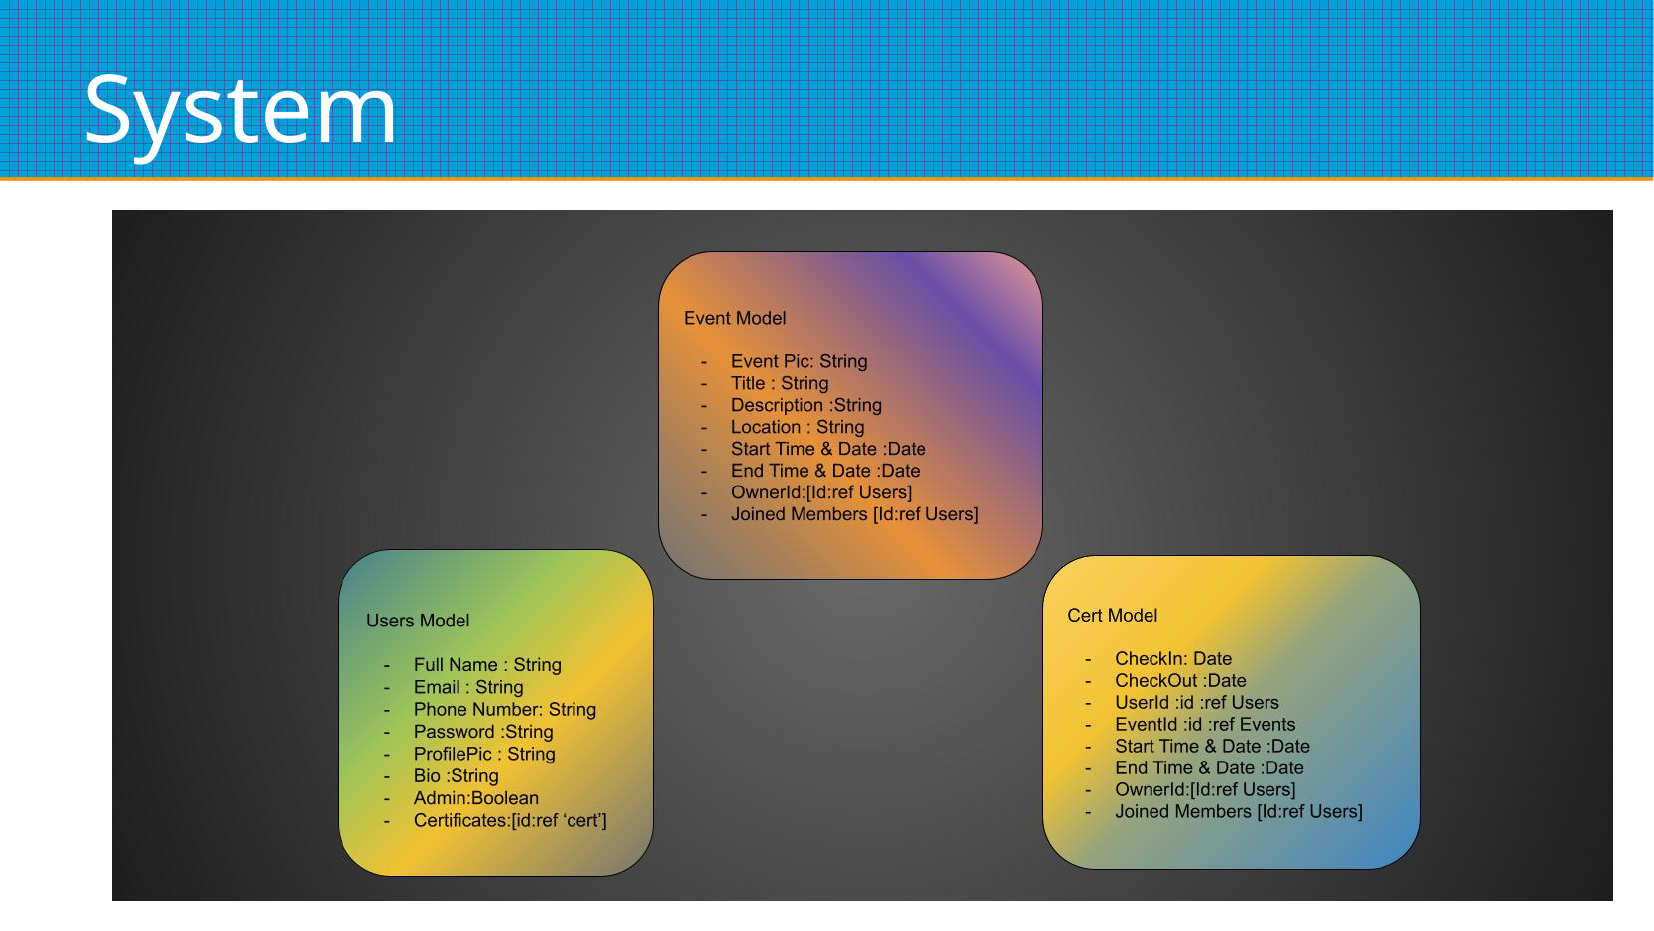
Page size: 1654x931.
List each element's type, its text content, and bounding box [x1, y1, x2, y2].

title System [82, 14, 1571, 171]
picture [112, 210, 1613, 901]
